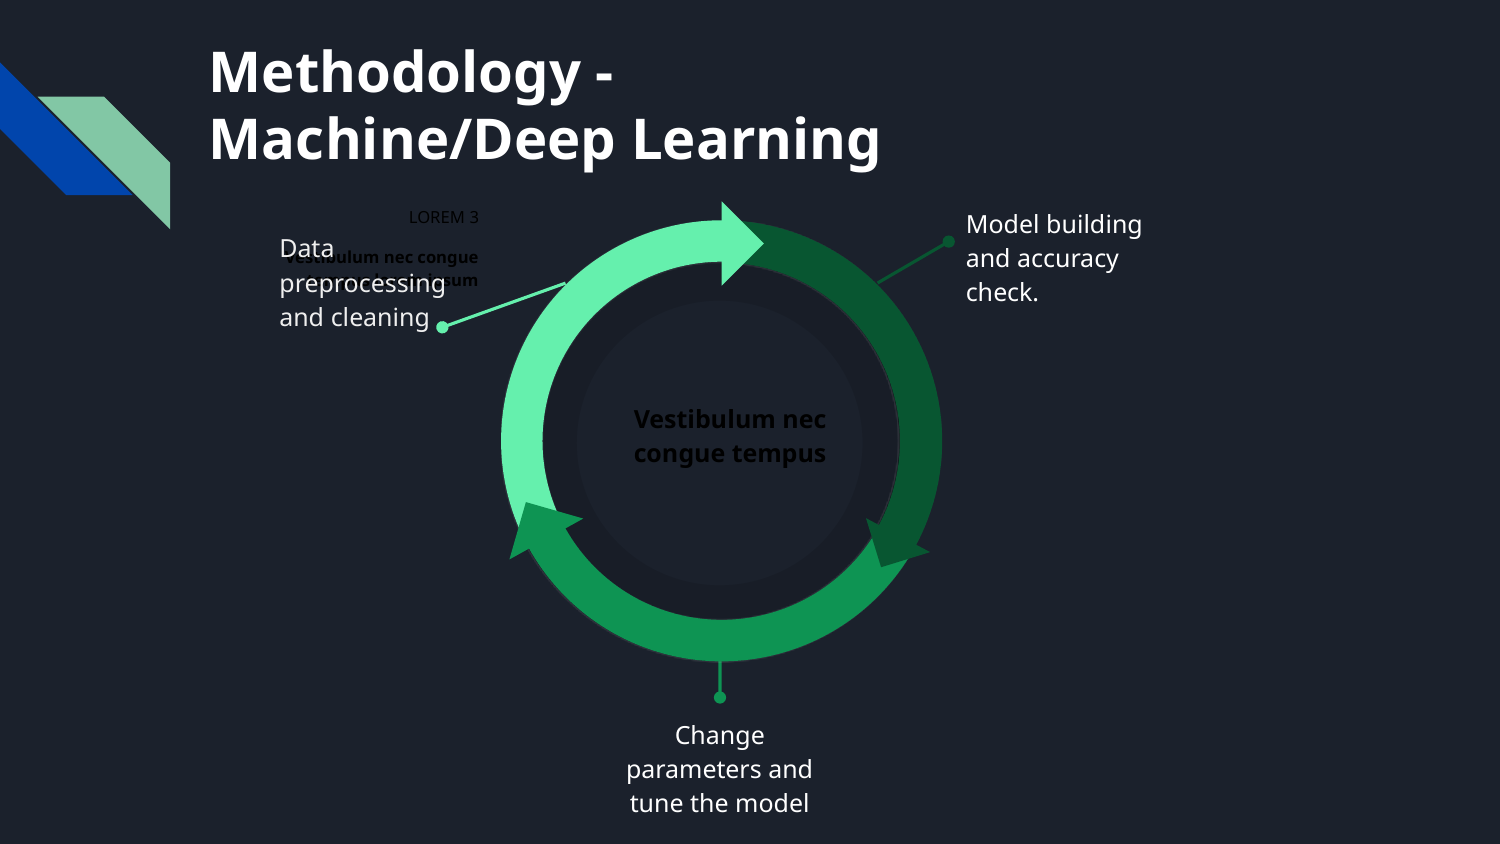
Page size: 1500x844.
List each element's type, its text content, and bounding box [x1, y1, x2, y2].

text_box [501, 201, 943, 662]
text_box Data preprocessing and cleaning [264, 213, 510, 324]
text_box Change parameters and tune the model [597, 699, 843, 810]
text_box Model building and accuracy check. [950, 188, 1197, 299]
title Methodology - Machine/Deep Learning [193, 21, 1349, 172]
text_box Vestibulum nec congue tempus [611, 339, 849, 528]
text_box LOREM 3 Vestibulum nec congue tempus lorem ipsum [248, 188, 494, 299]
